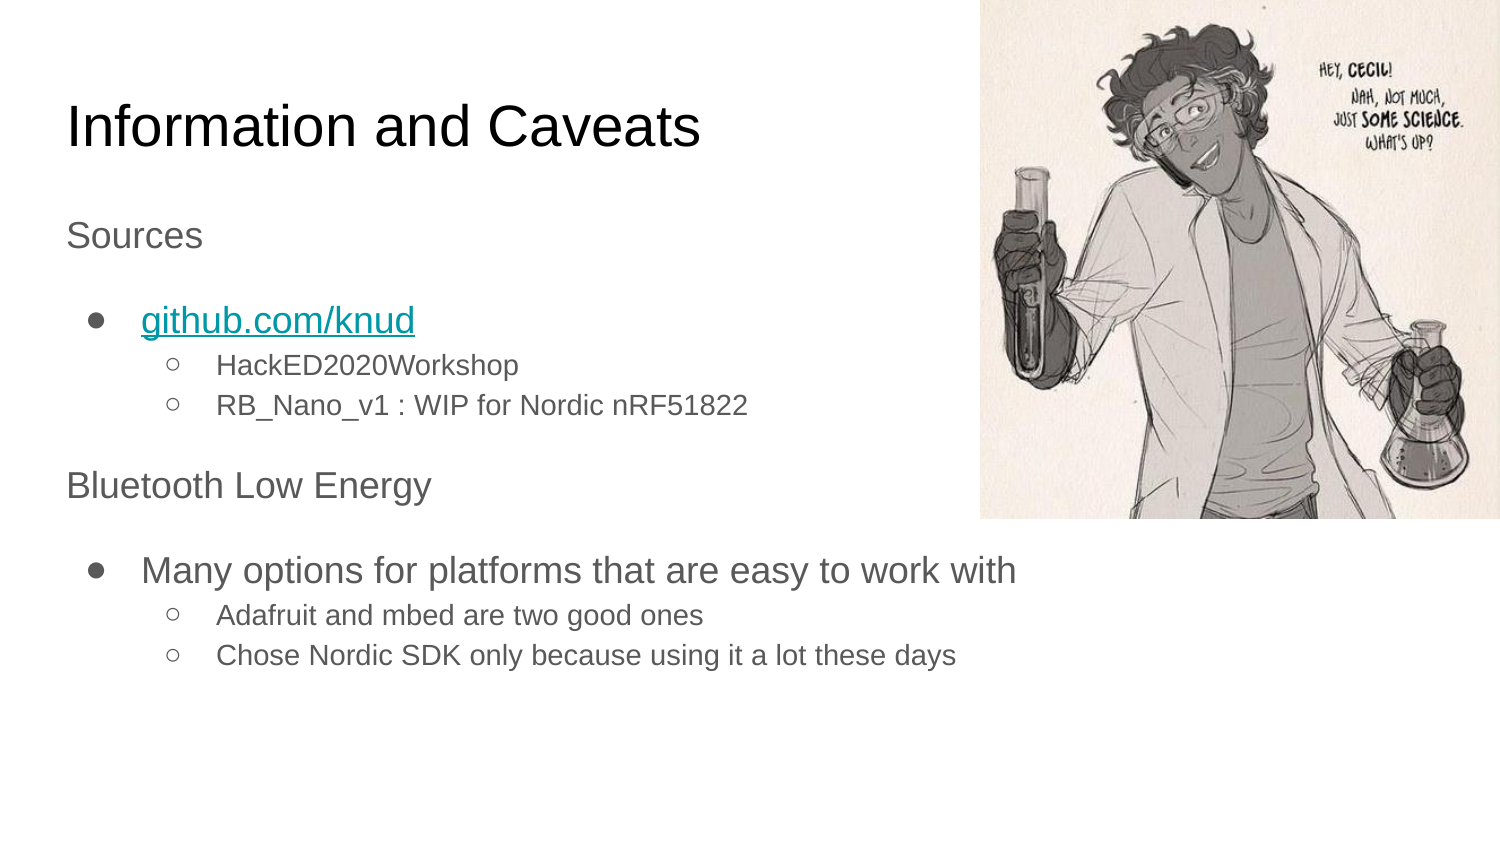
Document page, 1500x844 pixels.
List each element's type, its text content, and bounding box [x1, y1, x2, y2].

title Information and Caveats [51, 72, 980, 167]
picture [980, 0, 1500, 519]
list Sources github.com/knud HackED2020Workshop RB_Nano_v1 : WIP for Nordic nRF51822 Bluetooth Low Energy Many options for platforms that are easy to work with Adafruit and mbed are two good ones Chose Nordic SDK only because using it a lot these days [51, 189, 1449, 750]
